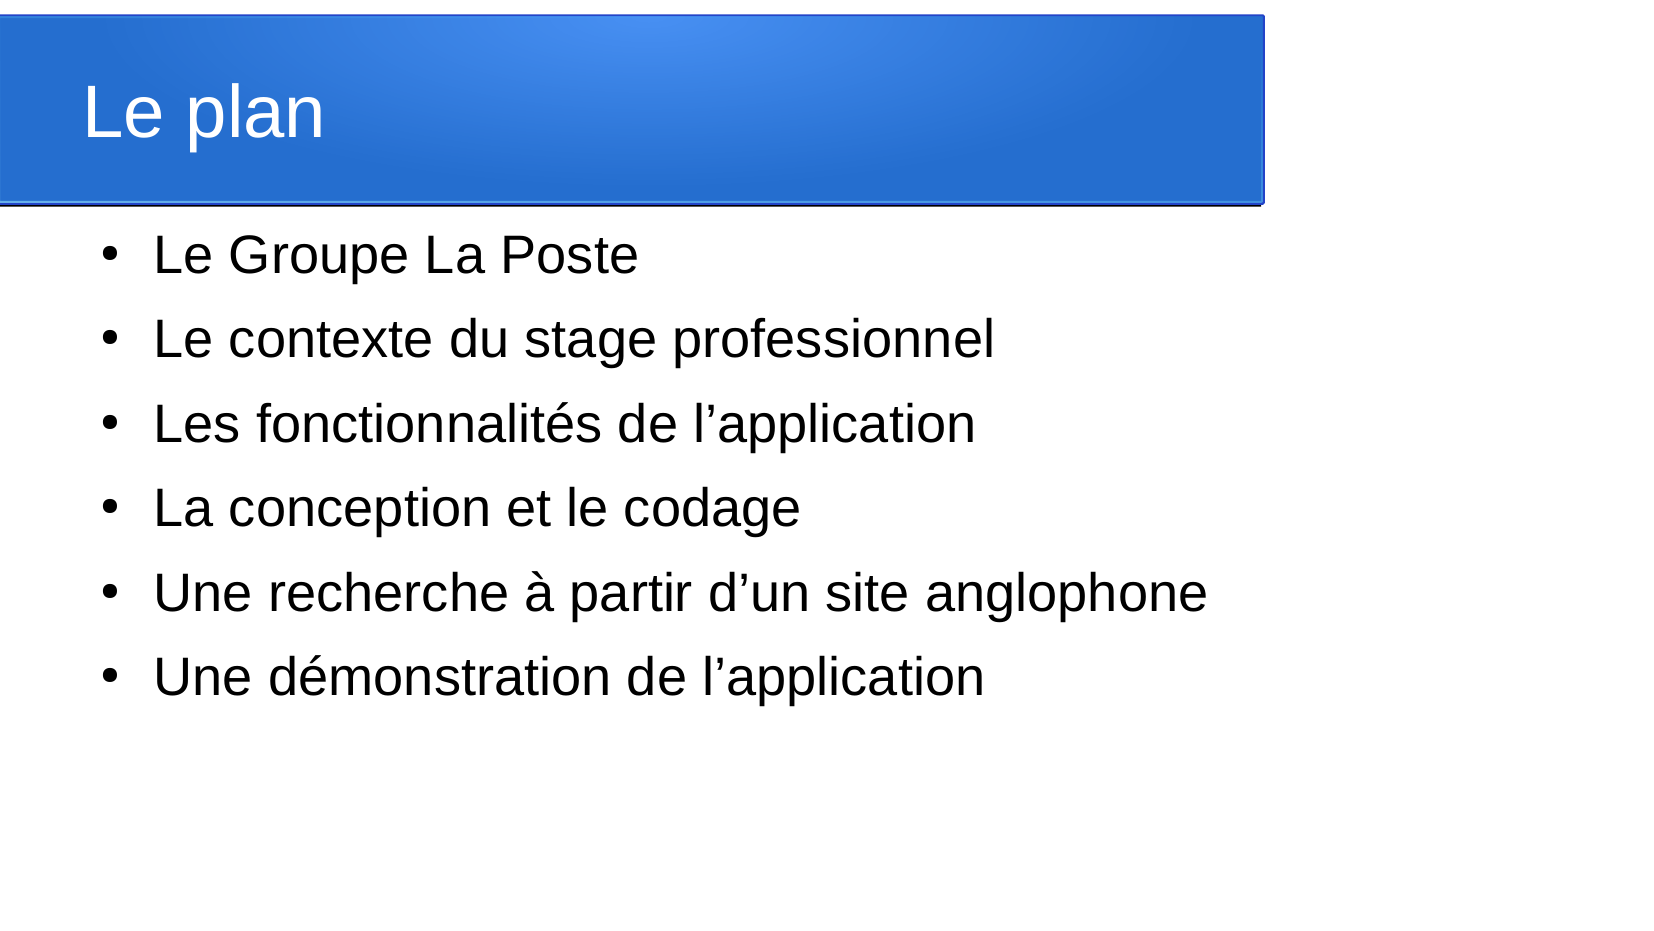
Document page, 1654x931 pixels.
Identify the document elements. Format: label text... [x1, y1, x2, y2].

list Le Groupe La Poste Le contexte du stage professionnel Les fonctionnalités de l’application La conception et le codage Une recherche à partir d’un site anglophone Une démonstration de l’application [82, 224, 1571, 764]
title Le plan [82, 35, 1235, 189]
